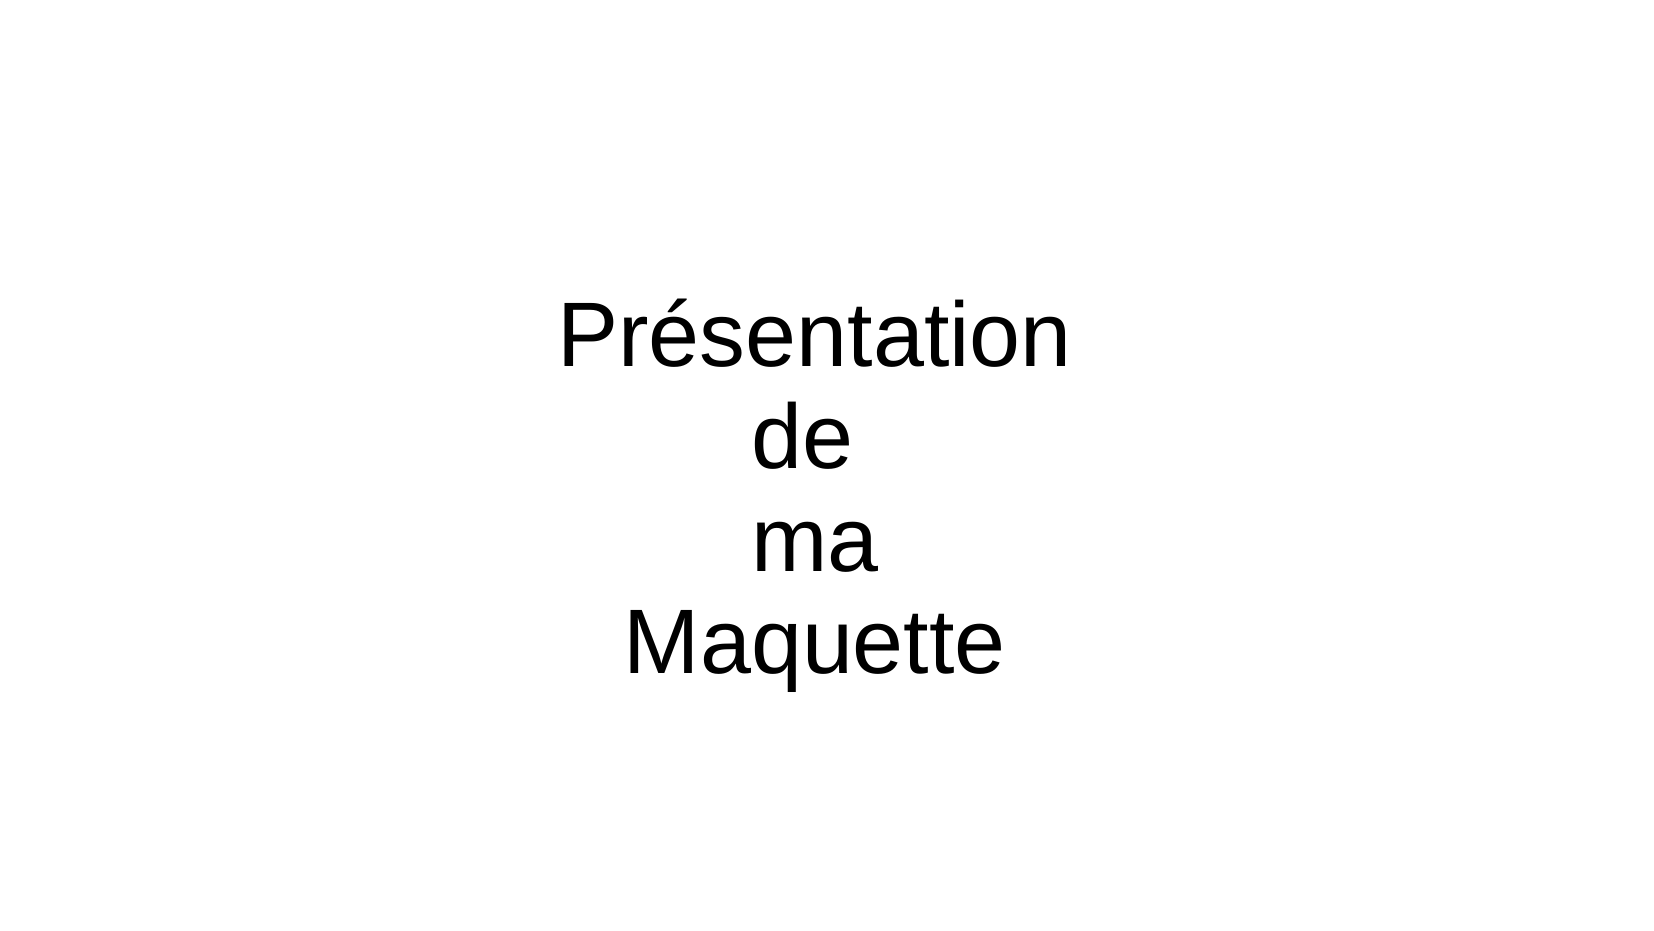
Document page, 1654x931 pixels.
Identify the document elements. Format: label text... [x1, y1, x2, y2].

title Présentation de ma Maquette [70, 283, 1559, 694]
